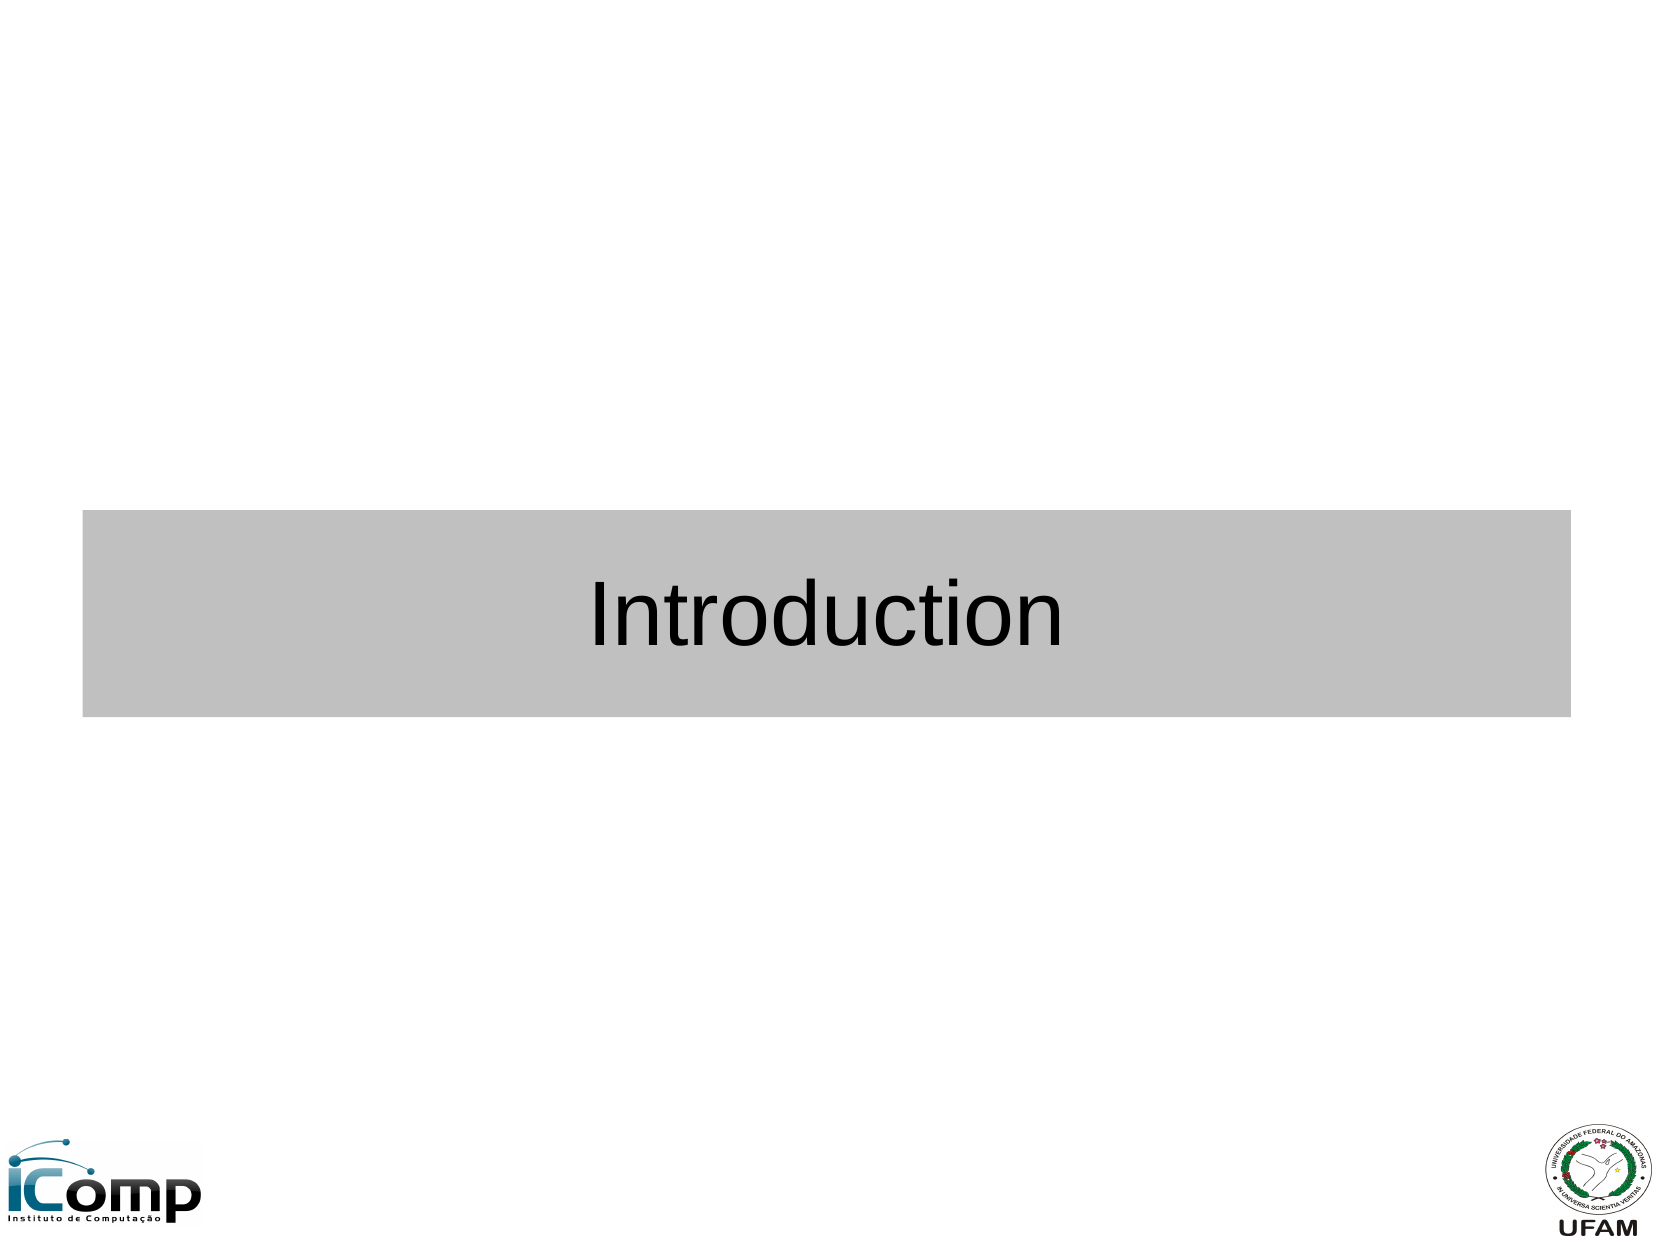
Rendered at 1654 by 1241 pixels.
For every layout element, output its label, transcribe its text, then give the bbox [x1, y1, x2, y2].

picture [5, 1139, 205, 1226]
picture [1545, 1124, 1652, 1236]
title Introduction [82, 510, 1571, 718]
